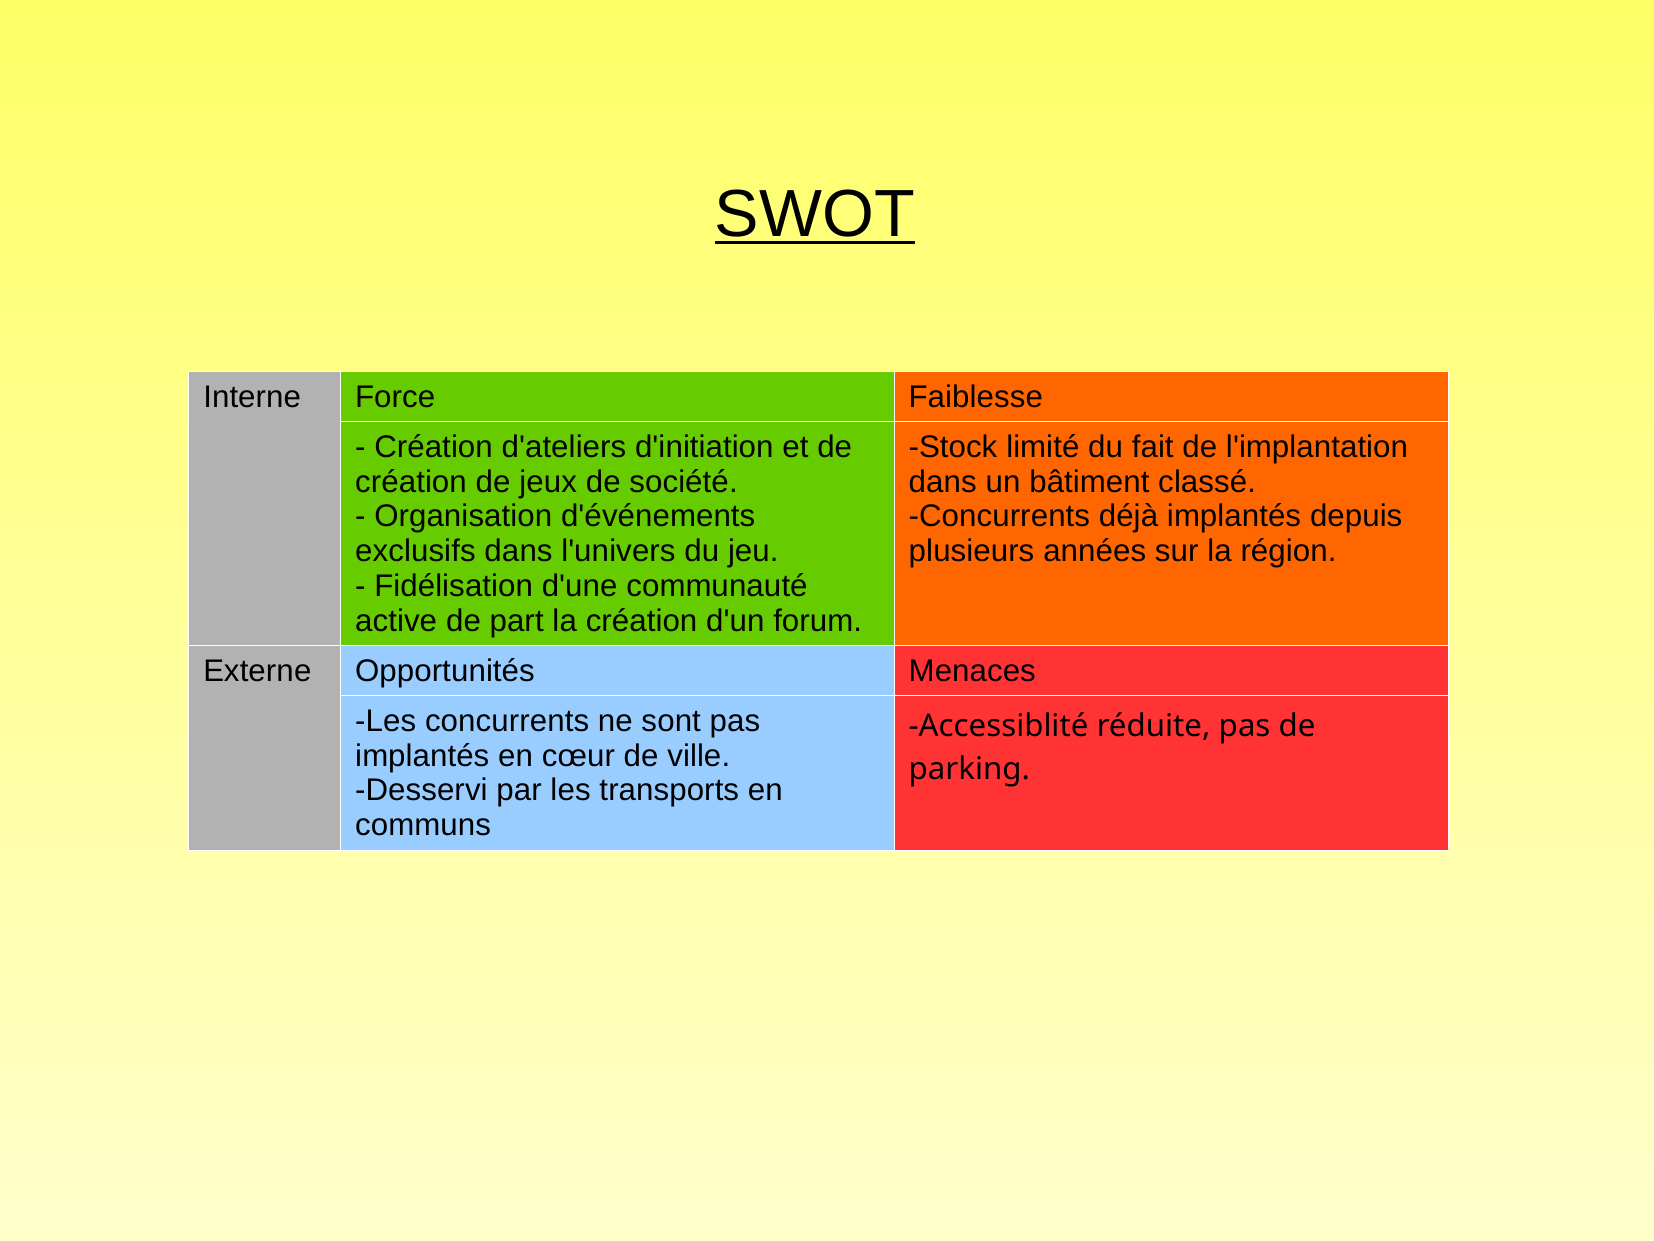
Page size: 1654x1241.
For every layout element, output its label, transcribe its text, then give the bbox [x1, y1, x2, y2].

subtitle SWOT [94, 132, 1536, 296]
table_cell - Création d'ateliers d'initiation et de création de jeux de société. - Organisation d'événements exclusifs dans l'univers du jeu. - Fidélisation d'une communauté active de part la création d'un forum. [341, 422, 894, 645]
table_cell Menaces [895, 646, 1448, 695]
table_cell Opportunités [341, 646, 894, 695]
table_cell -Les concurrents ne sont pas implantés en cœur de ville. -Desservi par les transports en communs [341, 696, 894, 850]
table_header Force [341, 372, 894, 421]
table_cell Externe [189, 646, 340, 850]
table_header Interne [189, 372, 340, 645]
table_cell -Accessiblité réduite, pas de parking. [895, 696, 1448, 850]
table_cell -Stock limité du fait de l'implantation dans un bâtiment classé. -Concurrents déjà implantés depuis plusieurs années sur la région. [895, 422, 1448, 645]
table_header Faiblesse [895, 372, 1448, 421]
